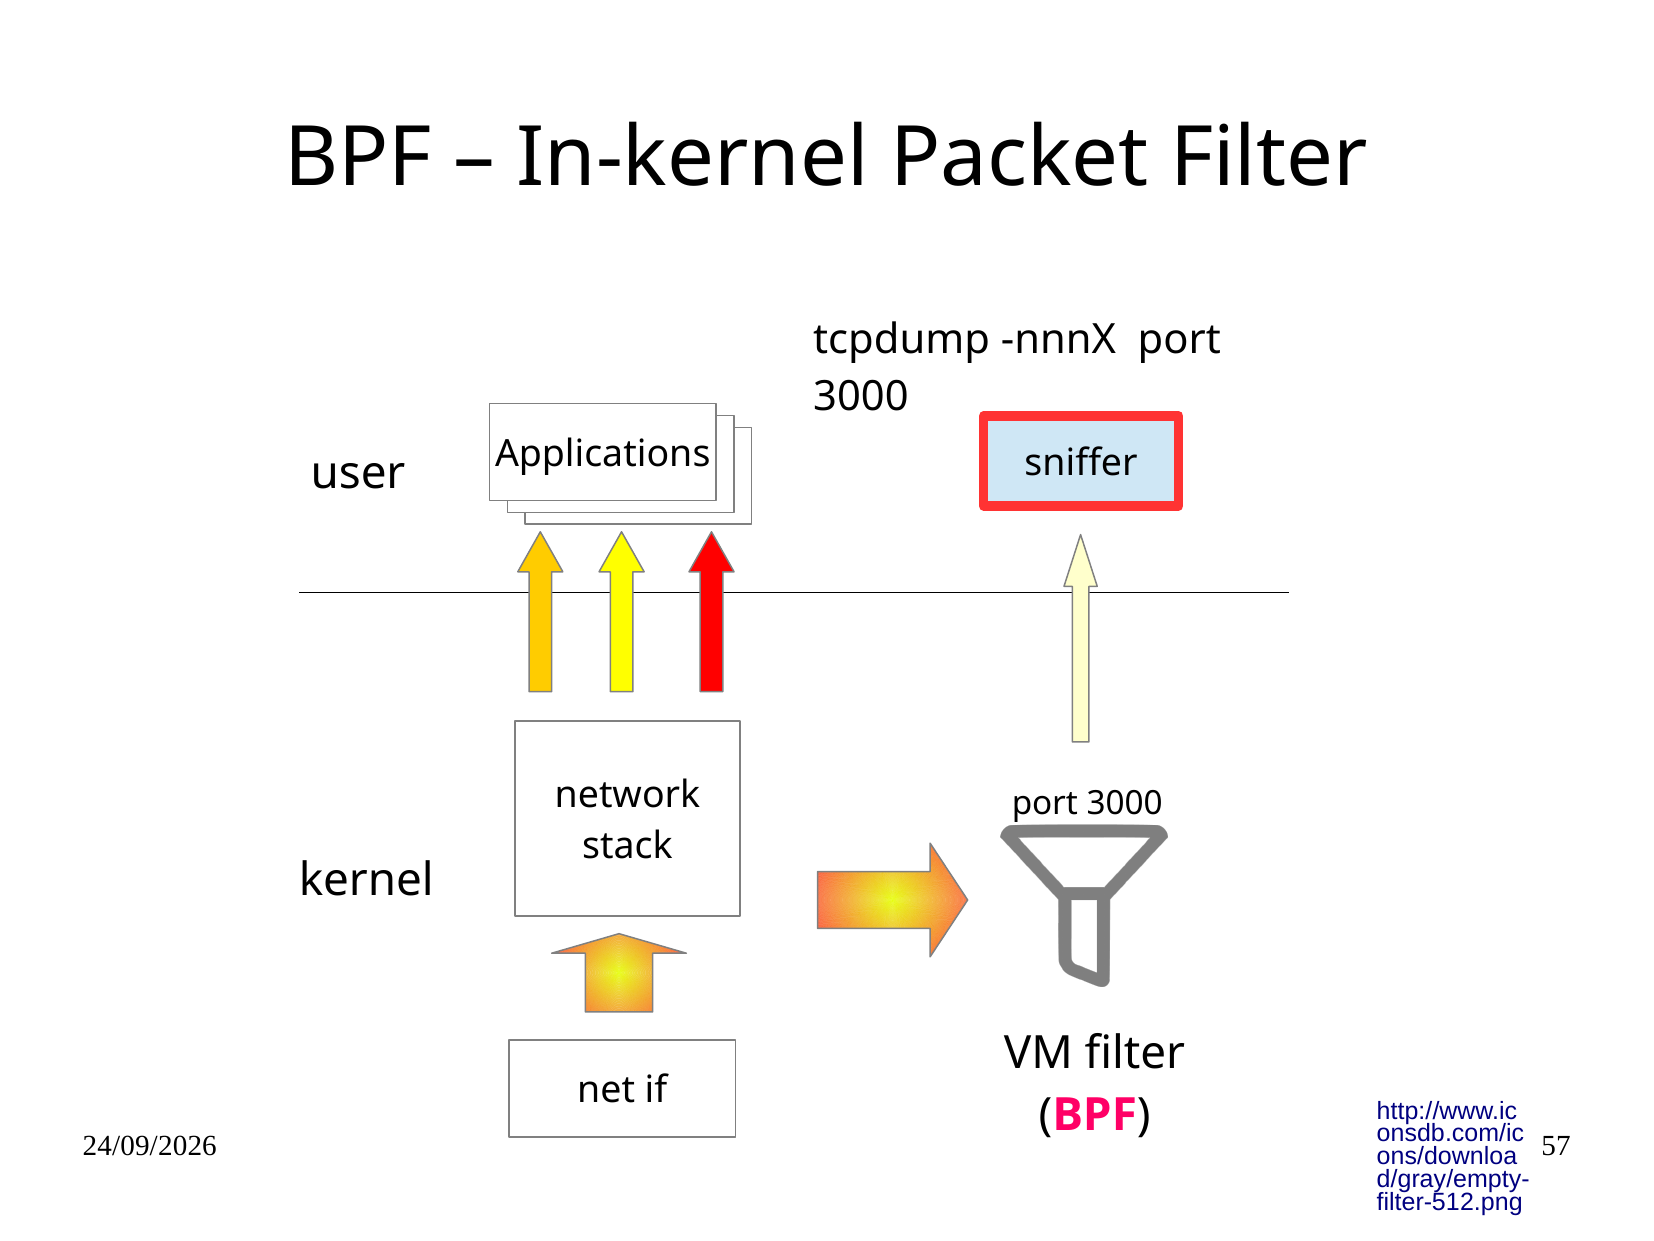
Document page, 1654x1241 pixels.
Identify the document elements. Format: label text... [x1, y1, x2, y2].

text_box sniffer [983, 415, 1179, 506]
text_box [1063, 534, 1098, 742]
text_box [507, 415, 734, 513]
text_box [599, 531, 645, 692]
text_box [551, 933, 687, 1012]
text_box network stack [514, 720, 740, 916]
text_box tcpdump -nnnX port 3000 [798, 300, 1339, 367]
text_box [817, 843, 968, 957]
text_box user [295, 431, 410, 503]
text_box http://www.iconsdb.com/icons/download/gray/empty-filter-512.png [1361, 1089, 1546, 1229]
text_box Applications [489, 403, 717, 501]
text_box [517, 531, 563, 692]
text_box kernel [284, 839, 439, 910]
text_box net if [508, 1040, 736, 1137]
text_box port 3000 [997, 771, 1185, 827]
text_box [688, 531, 735, 692]
picture [1000, 827, 1168, 987]
text_box VM filter (BPF) [989, 1011, 1195, 1138]
title BPF – In-kernel Packet Filter [82, 49, 1571, 257]
